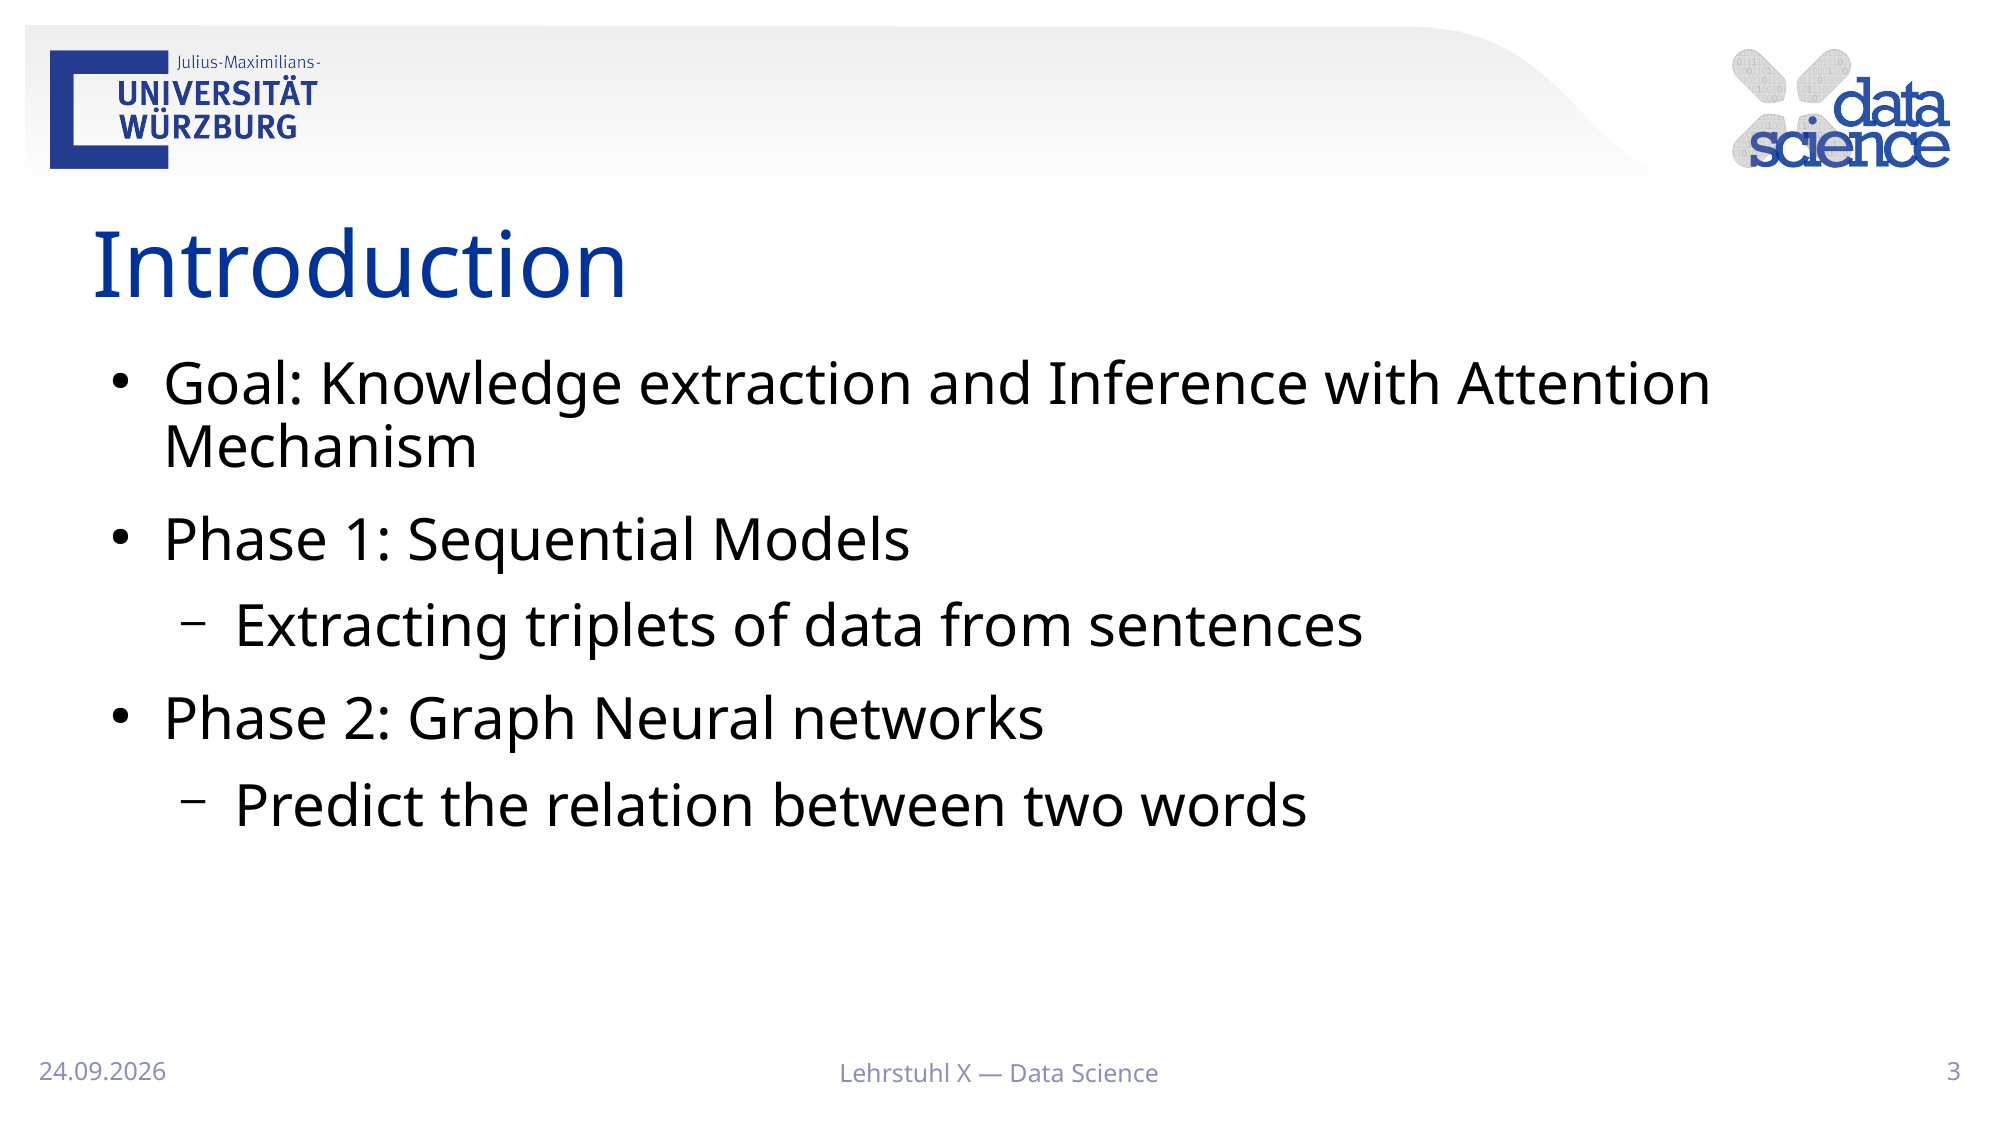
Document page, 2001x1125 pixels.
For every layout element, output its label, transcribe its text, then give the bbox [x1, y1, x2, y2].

title Introduction [77, 198, 1901, 324]
footer Lehrstuhl X — Data Science [488, 1042, 1511, 1103]
picture [50, 50, 321, 169]
slide_number <number> [1526, 1042, 1976, 1103]
list Goal: Knowledge extraction and Inference with Attention Mechanism Phase 1: Sequential Models Extracting triplets of data from sentences Phase 2: Graph Neural networks Predict the relation between two words [77, 347, 1901, 1014]
picture [1732, 49, 1950, 168]
slide_number 29.11.2021 [23, 1042, 474, 1103]
